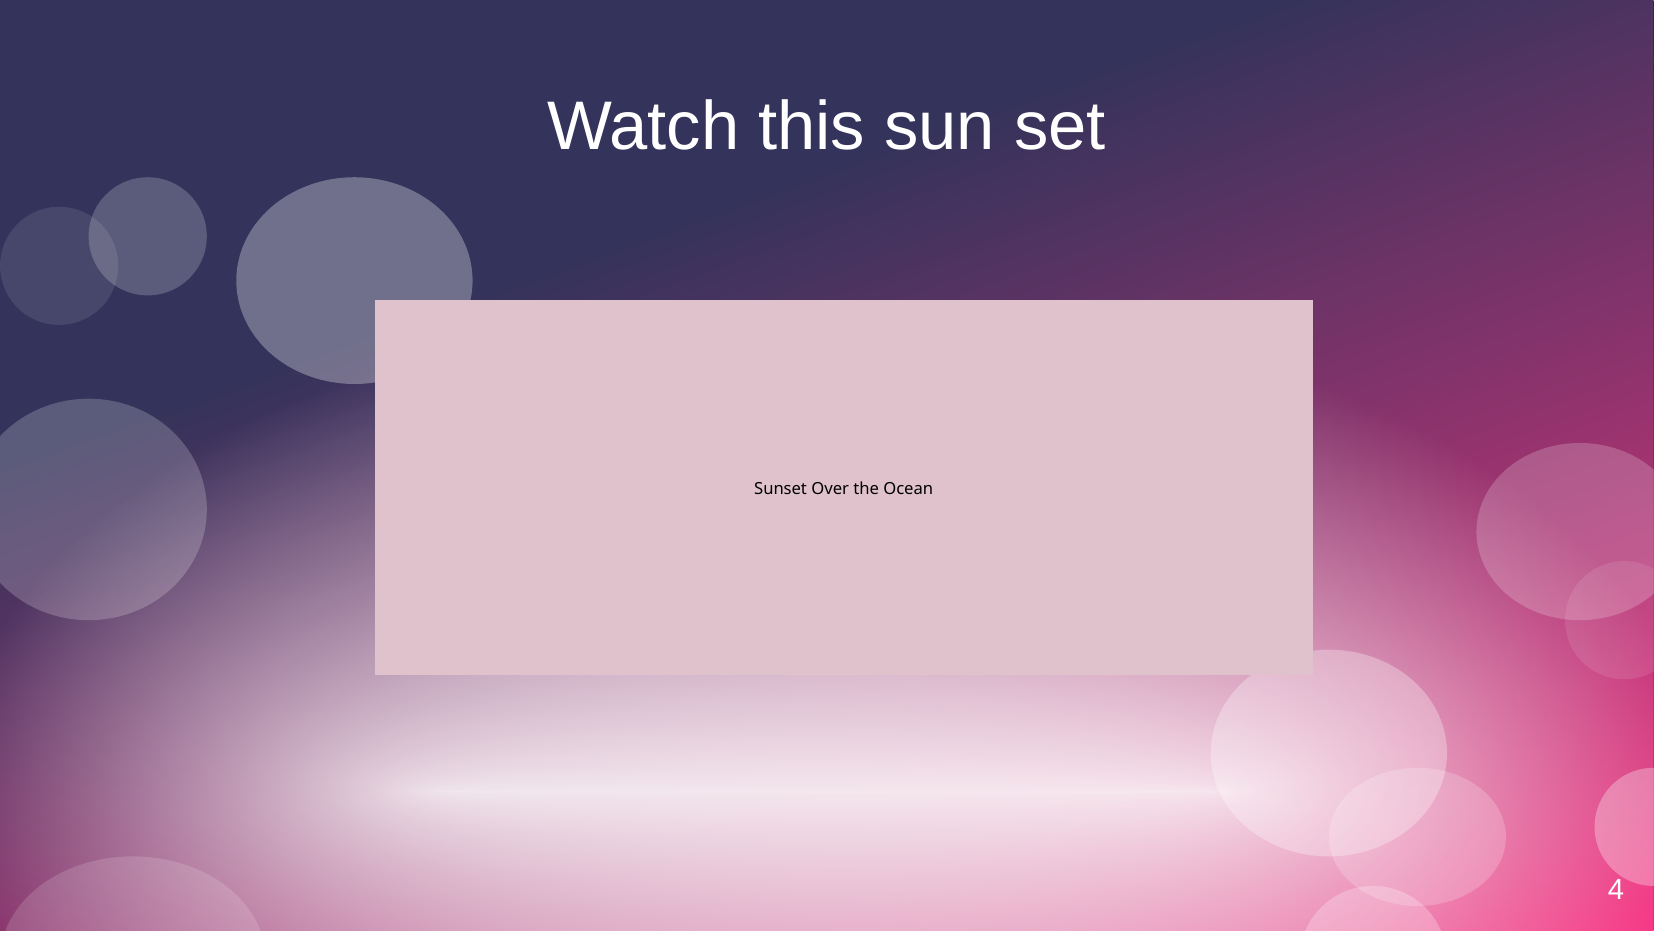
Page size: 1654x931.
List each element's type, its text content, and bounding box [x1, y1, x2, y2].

title Watch this sun set [88, 44, 1565, 207]
